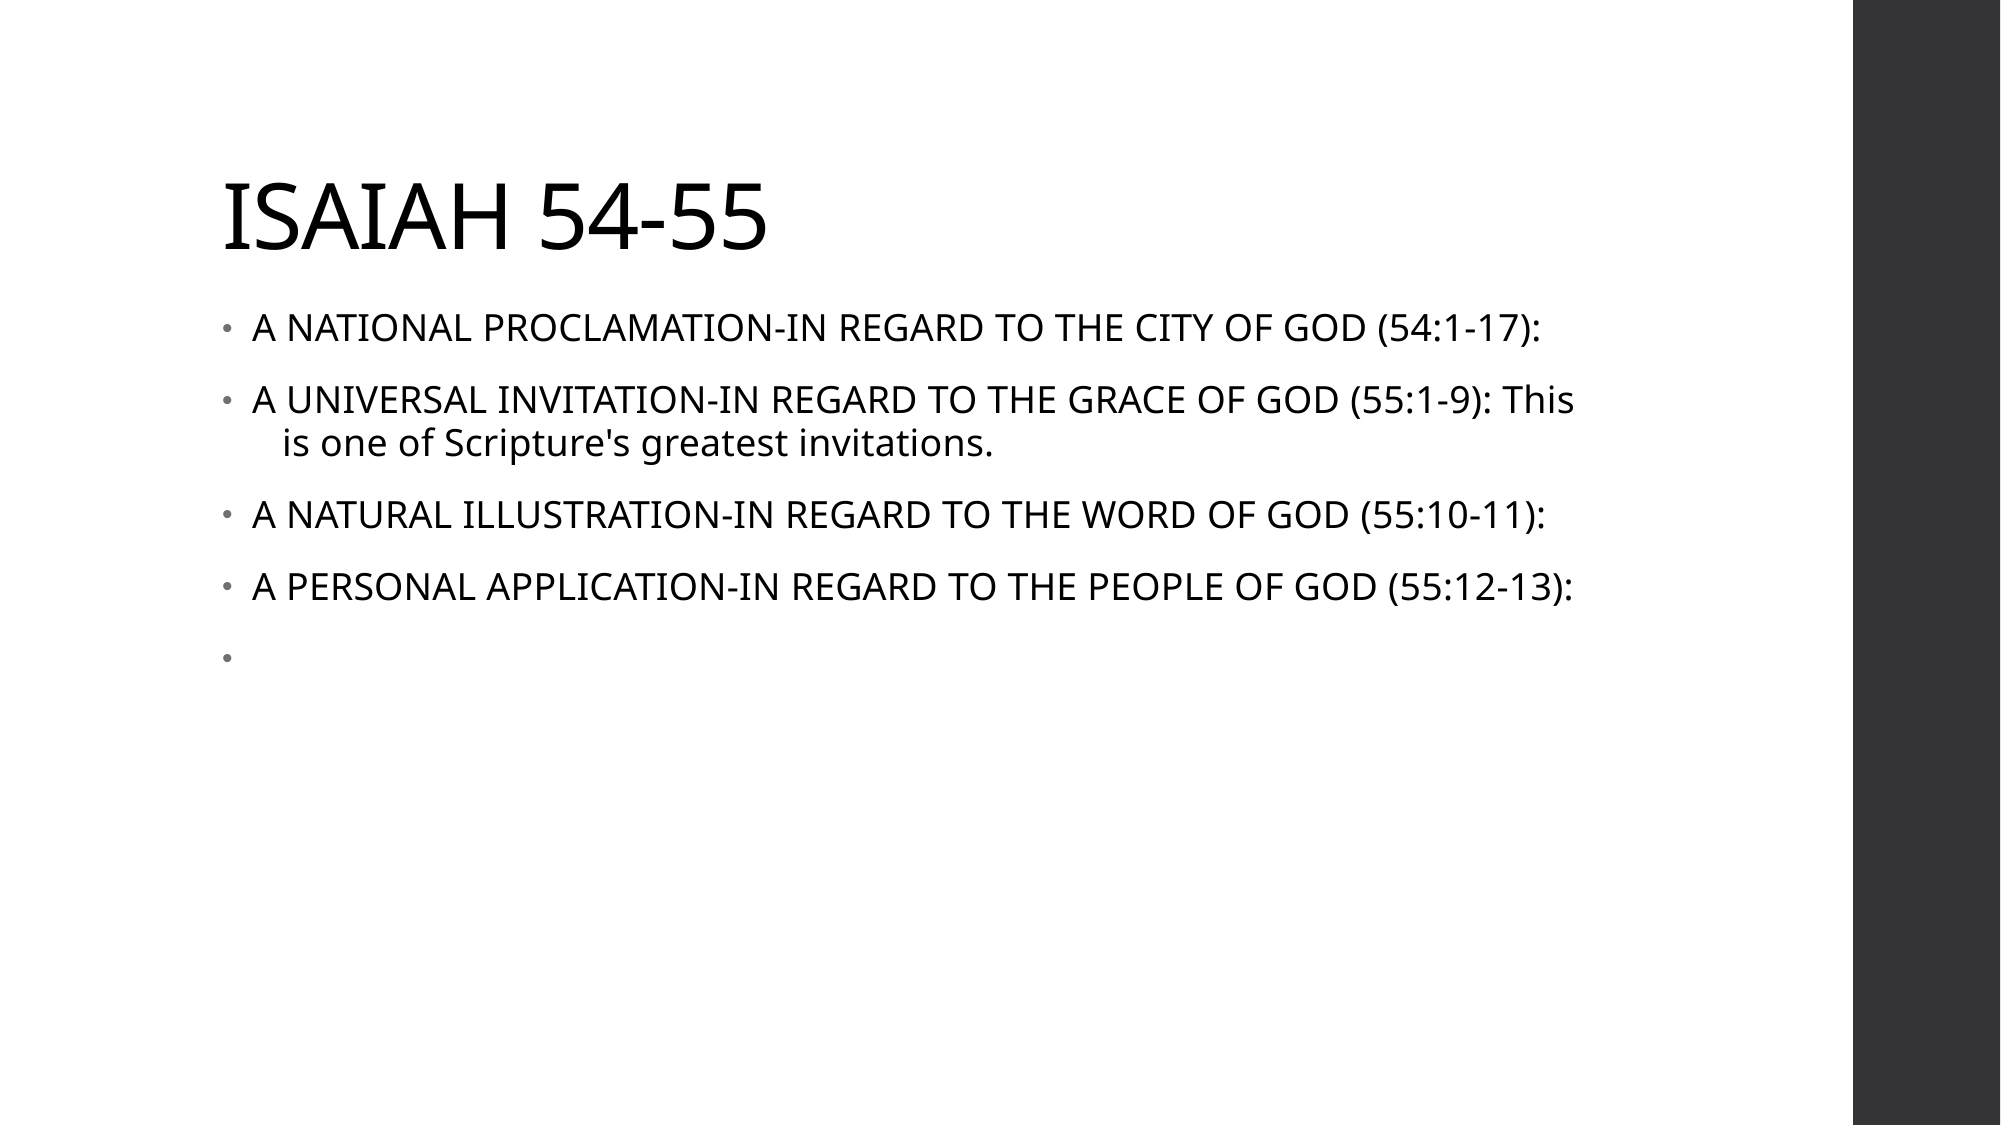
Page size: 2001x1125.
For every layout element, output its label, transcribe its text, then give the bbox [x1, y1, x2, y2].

title ISAIAH 54-55 [206, 60, 1797, 278]
list A NATIONAL PROCLAMATION-IN REGARD TO THE CITY OF GOD (54:1-17): A UNIVERSAL INVITATION-IN REGARD TO THE GRACE OF GOD (55:1-9): This is one of Scripture's greatest invitations. A NATURAL ILLUSTRATION-IN REGARD TO THE WORD OF GOD (55:10-11): A PERSONAL APPLICATION-IN REGARD TO THE PEOPLE OF GOD (55:12-13): [206, 299, 1617, 1014]
